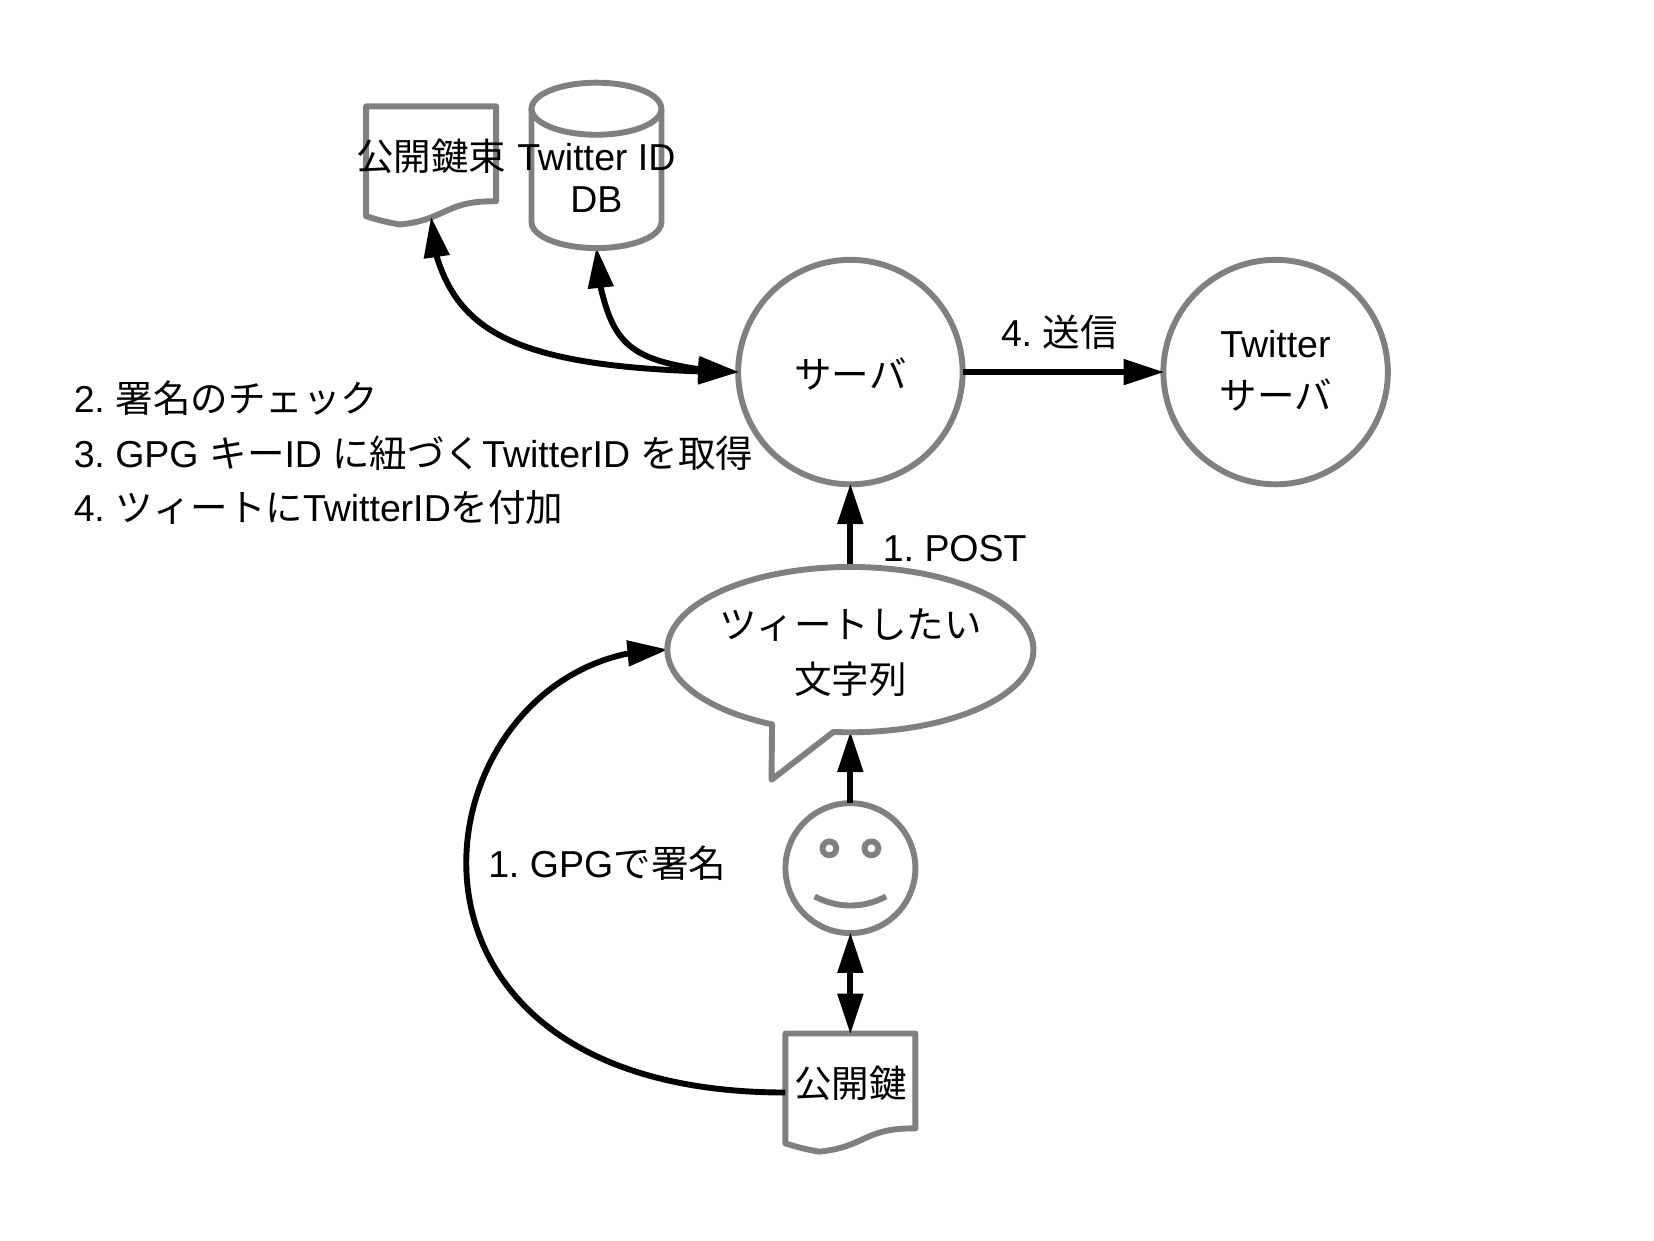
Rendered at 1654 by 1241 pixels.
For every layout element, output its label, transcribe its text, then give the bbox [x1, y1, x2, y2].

text_box 2. 署名のチェック 3. GPG キーID に紐づくTwitterID を取得 4. ツィートにTwitterIDを付加 [59, 362, 768, 521]
text_box Twitter サーバ [1163, 259, 1388, 485]
text_box 1. GPGで署名 [473, 826, 817, 890]
text_box サーバ [738, 259, 963, 485]
text_box Twitter ID DB [531, 82, 662, 249]
text_box 公開鍵 [785, 1033, 916, 1152]
text_box 公開鍵束 [366, 106, 497, 225]
text_box 1. POST [868, 519, 1211, 577]
text_box 4. 送信 [986, 295, 1329, 358]
text_box ツィートしたい 文字列 [667, 566, 1034, 780]
